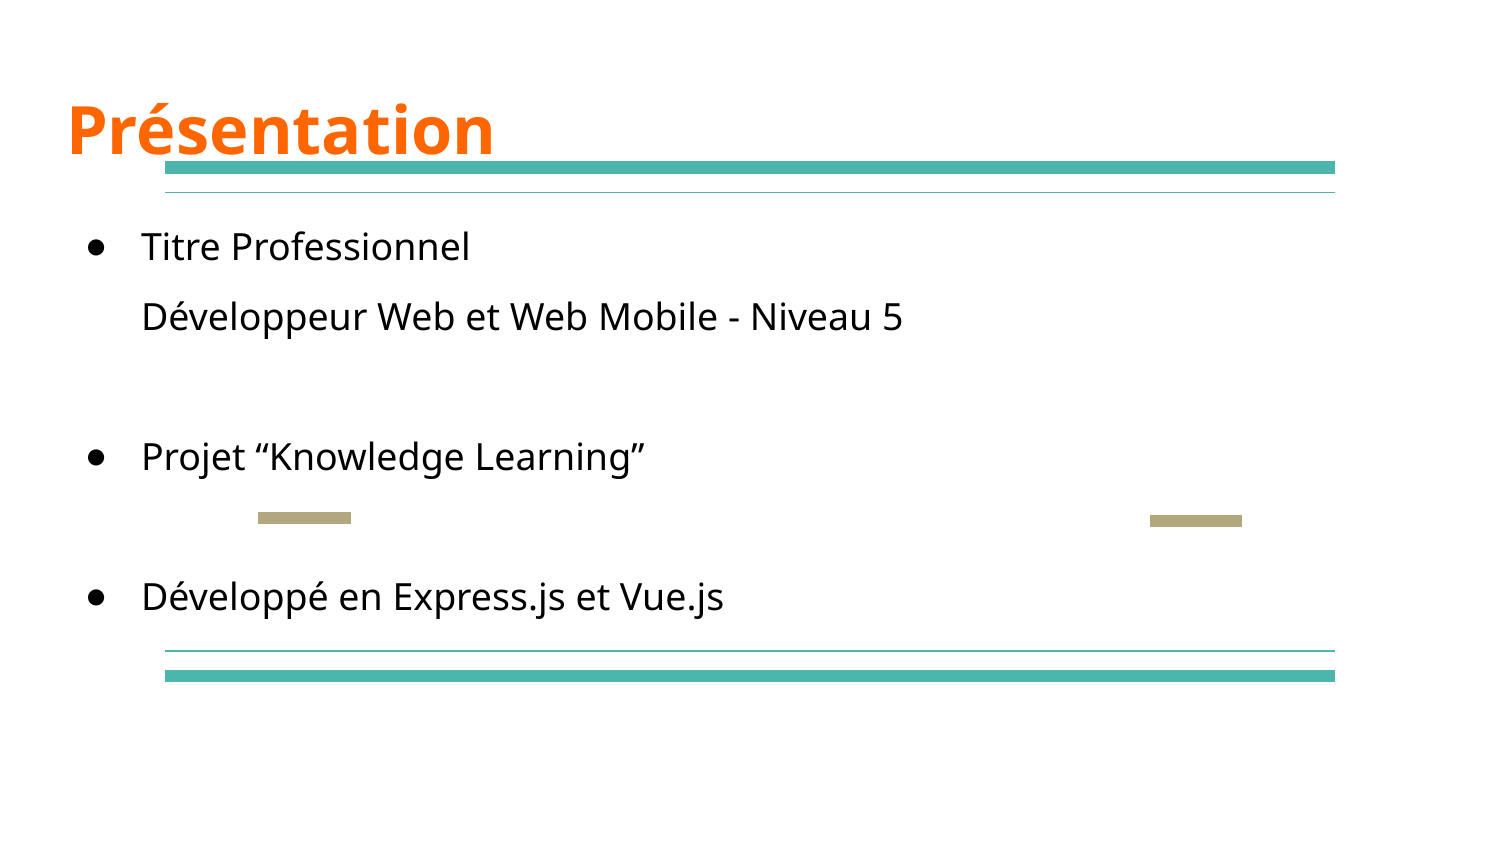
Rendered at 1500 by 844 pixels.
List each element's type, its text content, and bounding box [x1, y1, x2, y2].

title Présentation [51, 72, 1449, 189]
list Titre Professionnel Développeur Web et Web Mobile - Niveau 5 Projet “Knowledge Learning” Développé en Express.js et Vue.js [51, 207, 1449, 750]
